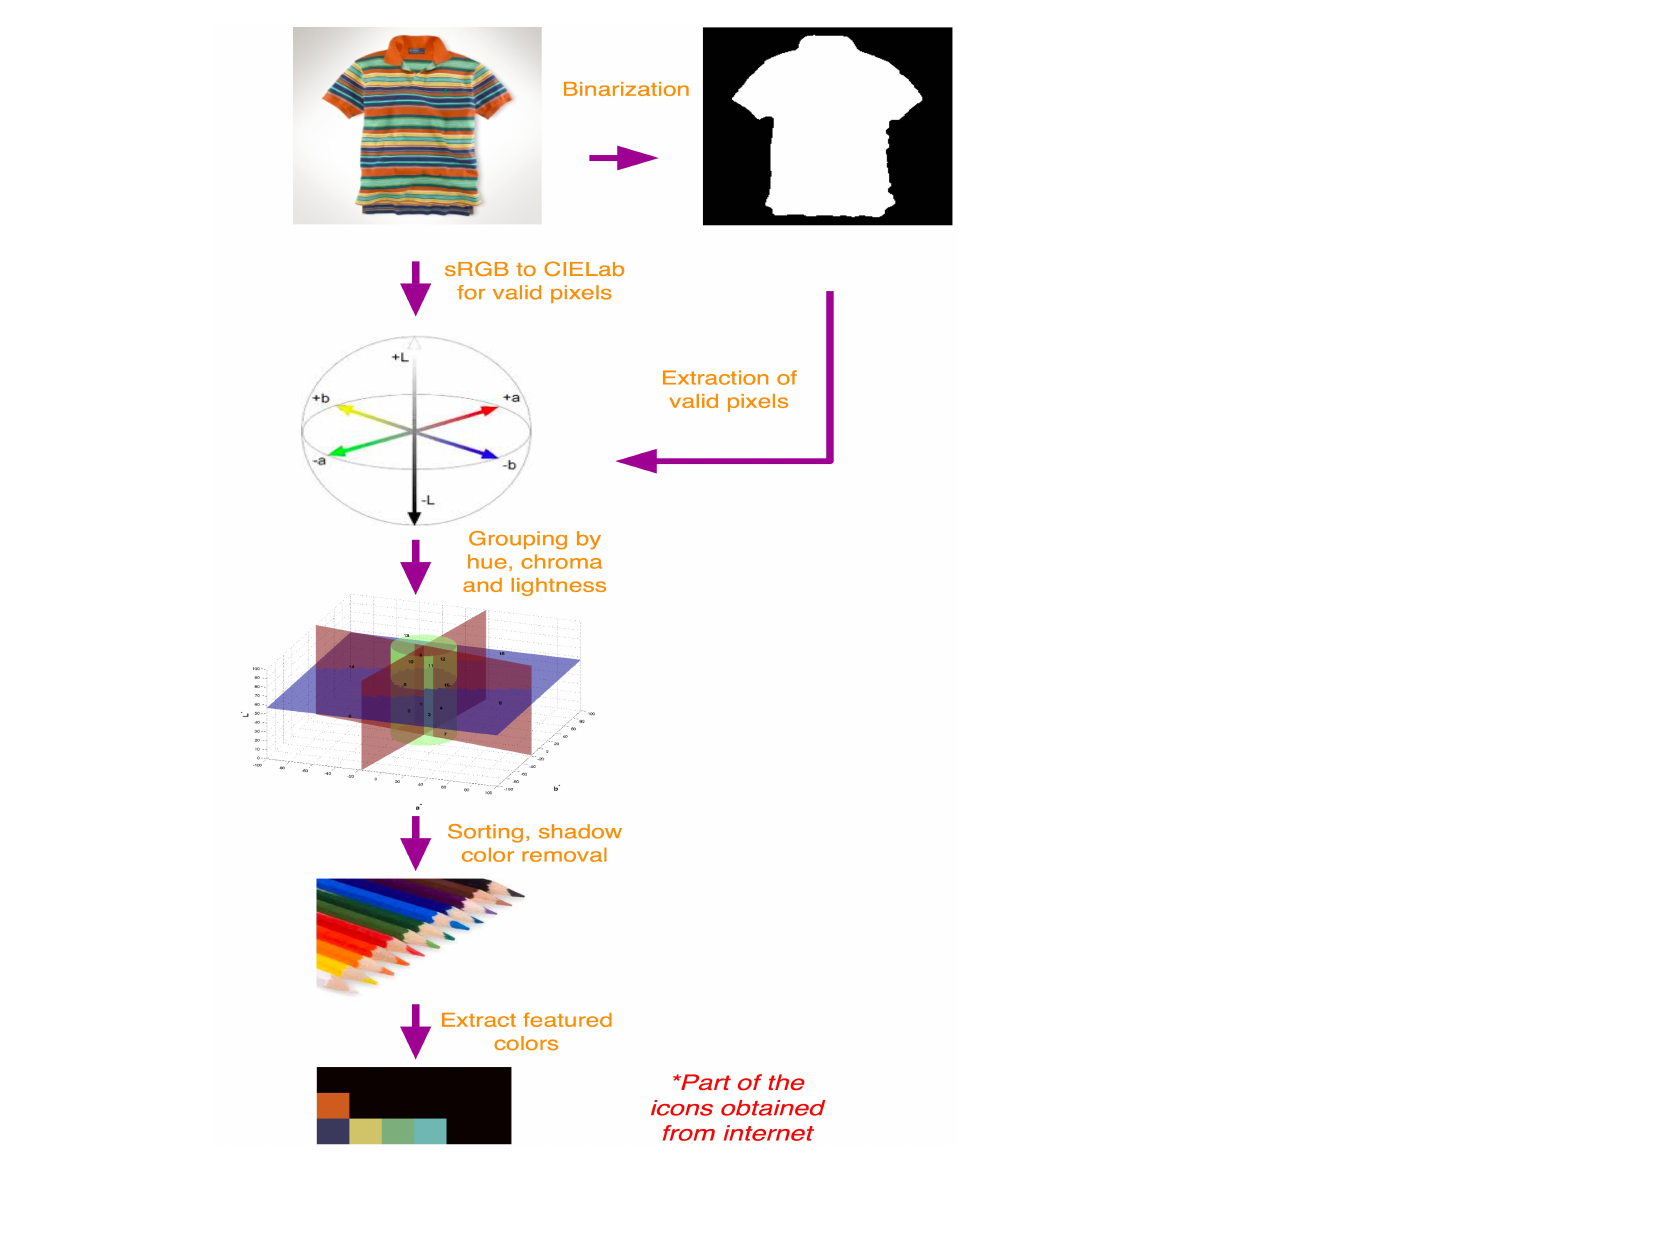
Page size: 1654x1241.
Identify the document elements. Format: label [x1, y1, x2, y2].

picture [212, 23, 957, 1146]
